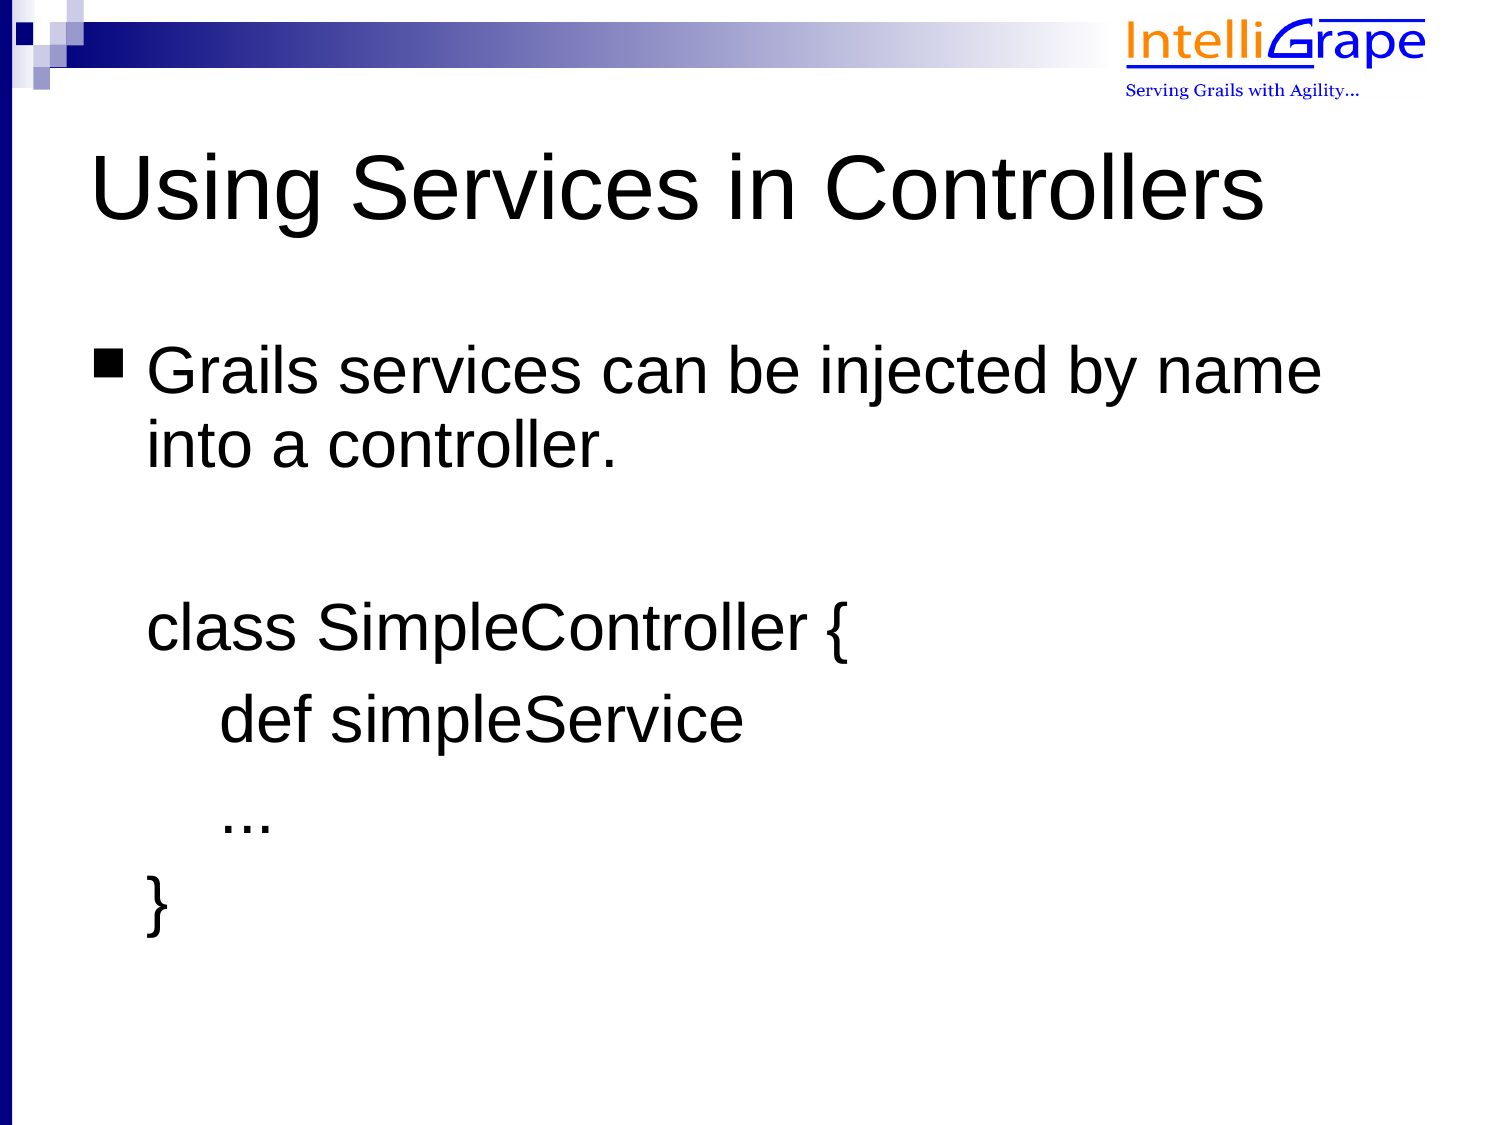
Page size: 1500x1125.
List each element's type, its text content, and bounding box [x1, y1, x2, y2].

list Grails services can be injected by name into a controller. class SimpleController { def simpleService ... } [75, 324, 1426, 1068]
title Using Services in Controllers [75, 74, 1426, 301]
picture [1125, 12, 1425, 74]
